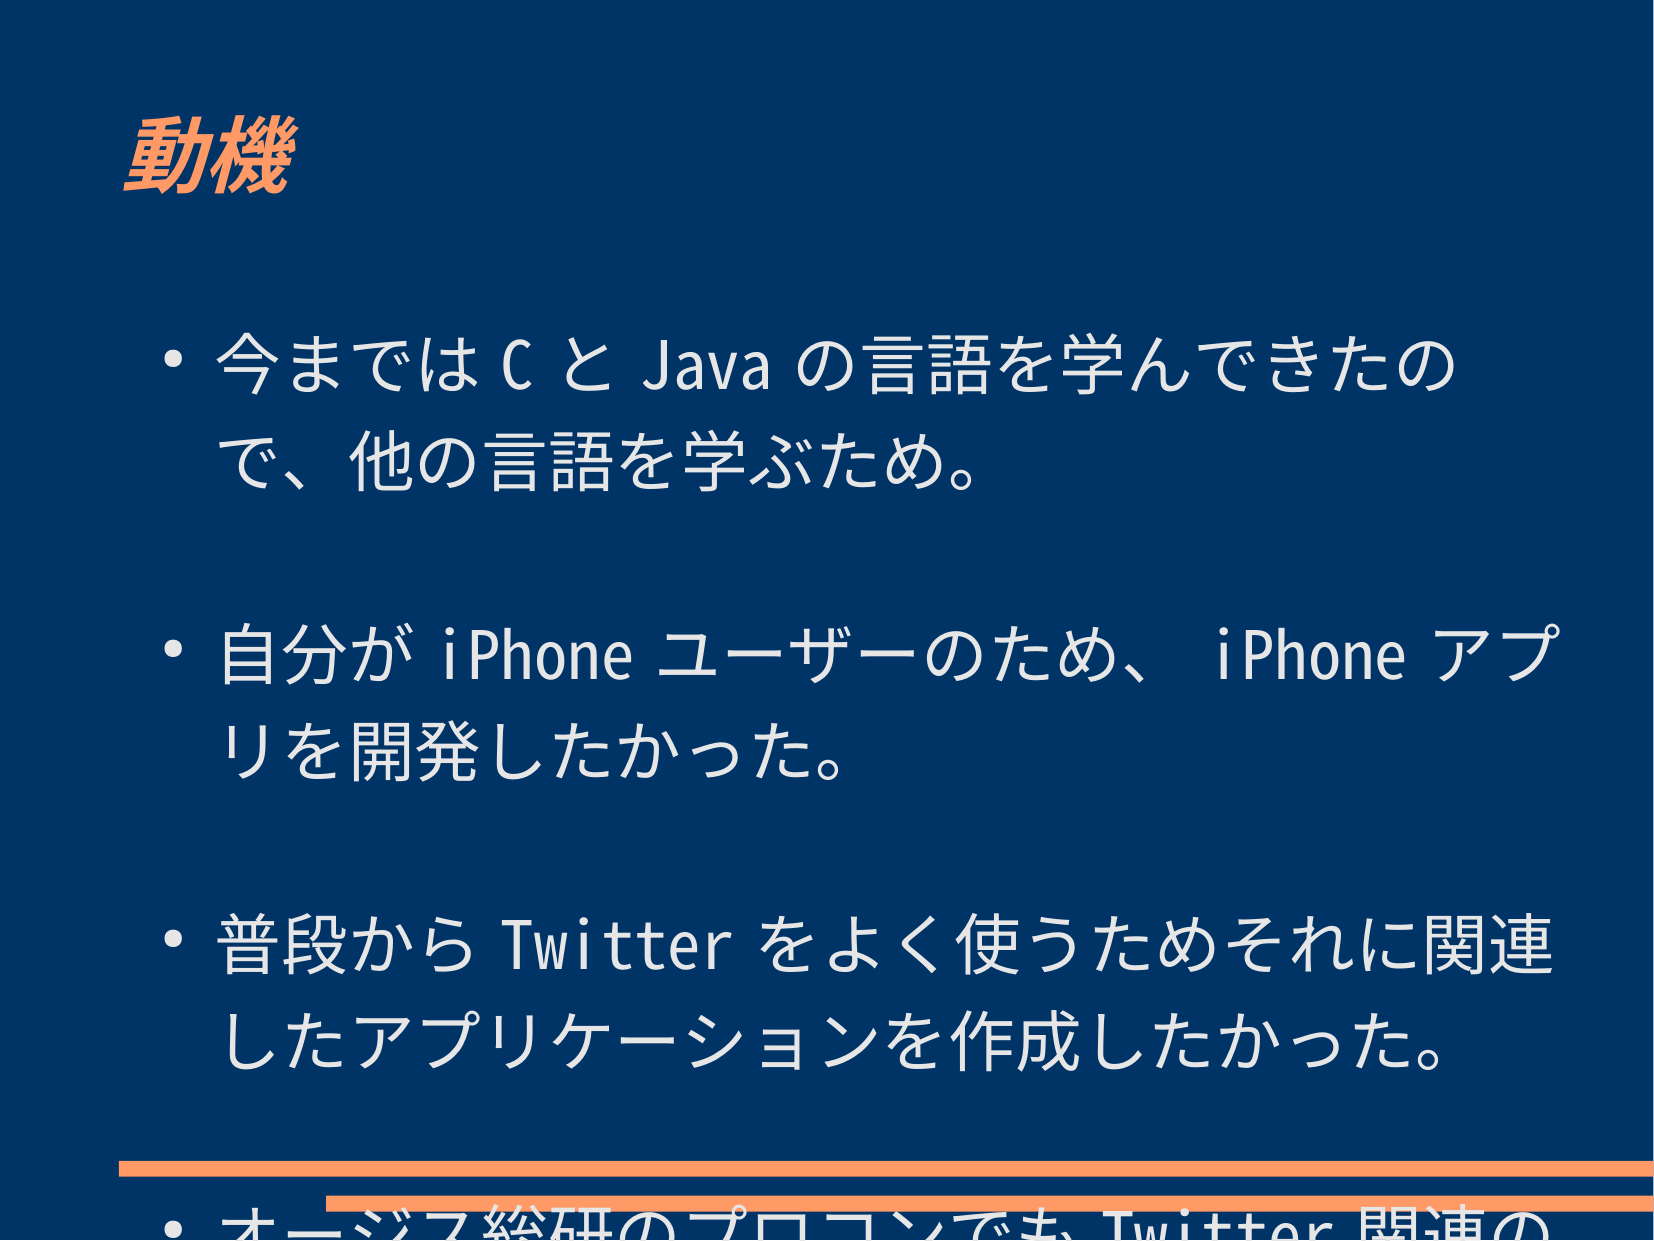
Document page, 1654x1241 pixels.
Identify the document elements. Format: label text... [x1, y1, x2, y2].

title 動機 [121, 46, 1534, 254]
list 今まではCとJavaの言語を学んできたので、他の言語を学ぶため。 自分がiPhoneユーザーのため、iPhoneアプリを開発したかった。 普段からTwitterをよく使うためそれに関連したアプリケーションを作成したかった。 オージス総研のプロコンでもTwitter関連のアプリケーションを作成するため。 [143, 312, 1583, 1123]
